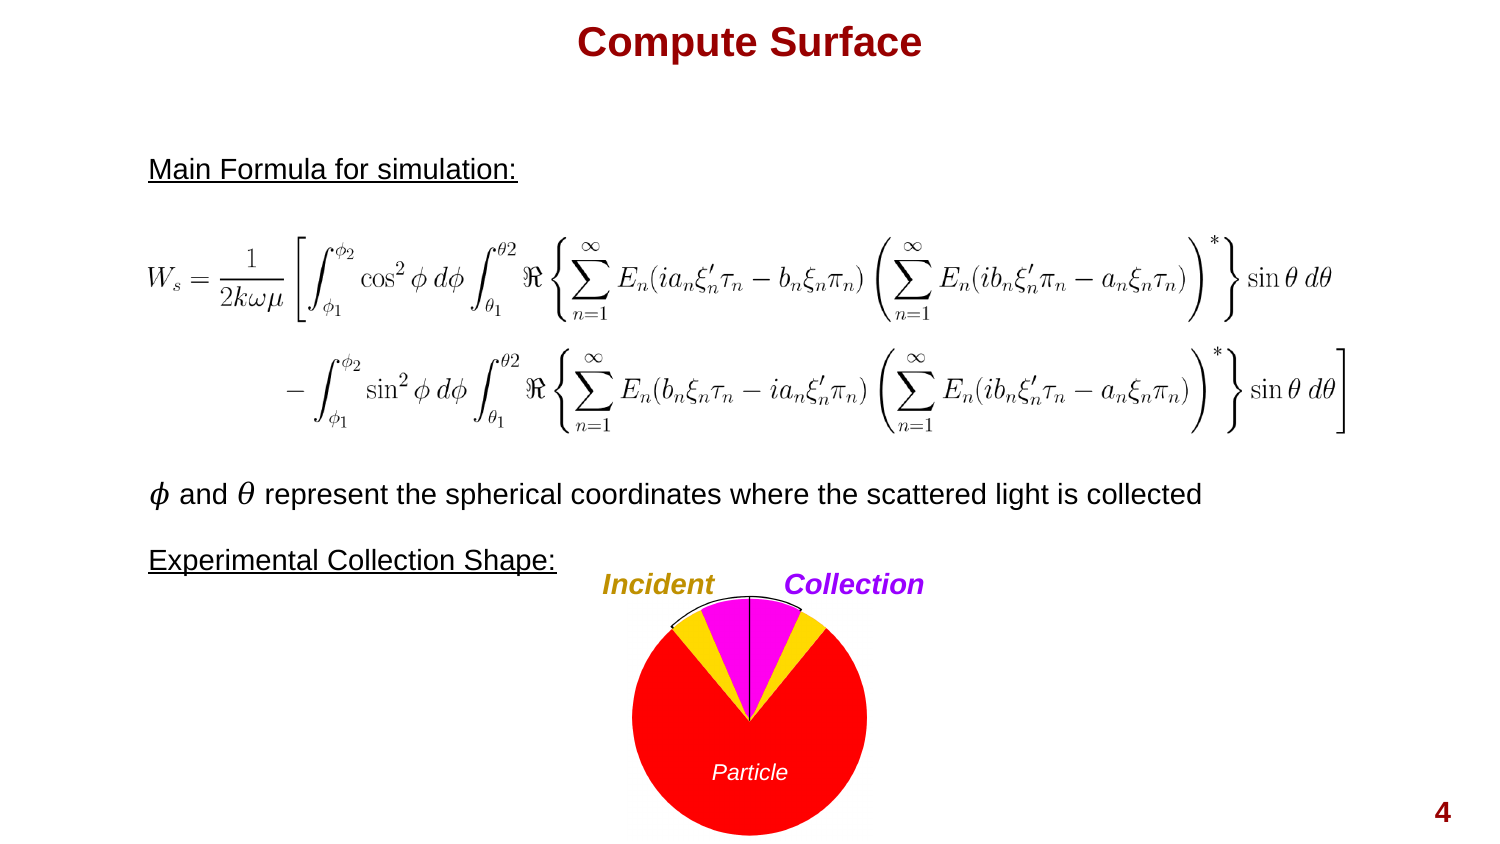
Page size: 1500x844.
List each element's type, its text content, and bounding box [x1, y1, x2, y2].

text_box Collection [749, 550, 959, 616]
text_box 4 [1419, 778, 1500, 844]
text_box Particle [627, 742, 873, 801]
text_box Experimental Collection Shape: [133, 526, 609, 592]
picture [627, 801, 873, 841]
text_box Main Formula for simulation: [133, 135, 621, 201]
text_box 𝜙 and 𝜃 represent the spherical coordinates where the scattered light is collected [133, 460, 1249, 526]
picture [133, 201, 1367, 461]
picture [627, 616, 873, 742]
text_box Incident [587, 550, 749, 616]
text_box Compute Surface [506, 0, 994, 81]
